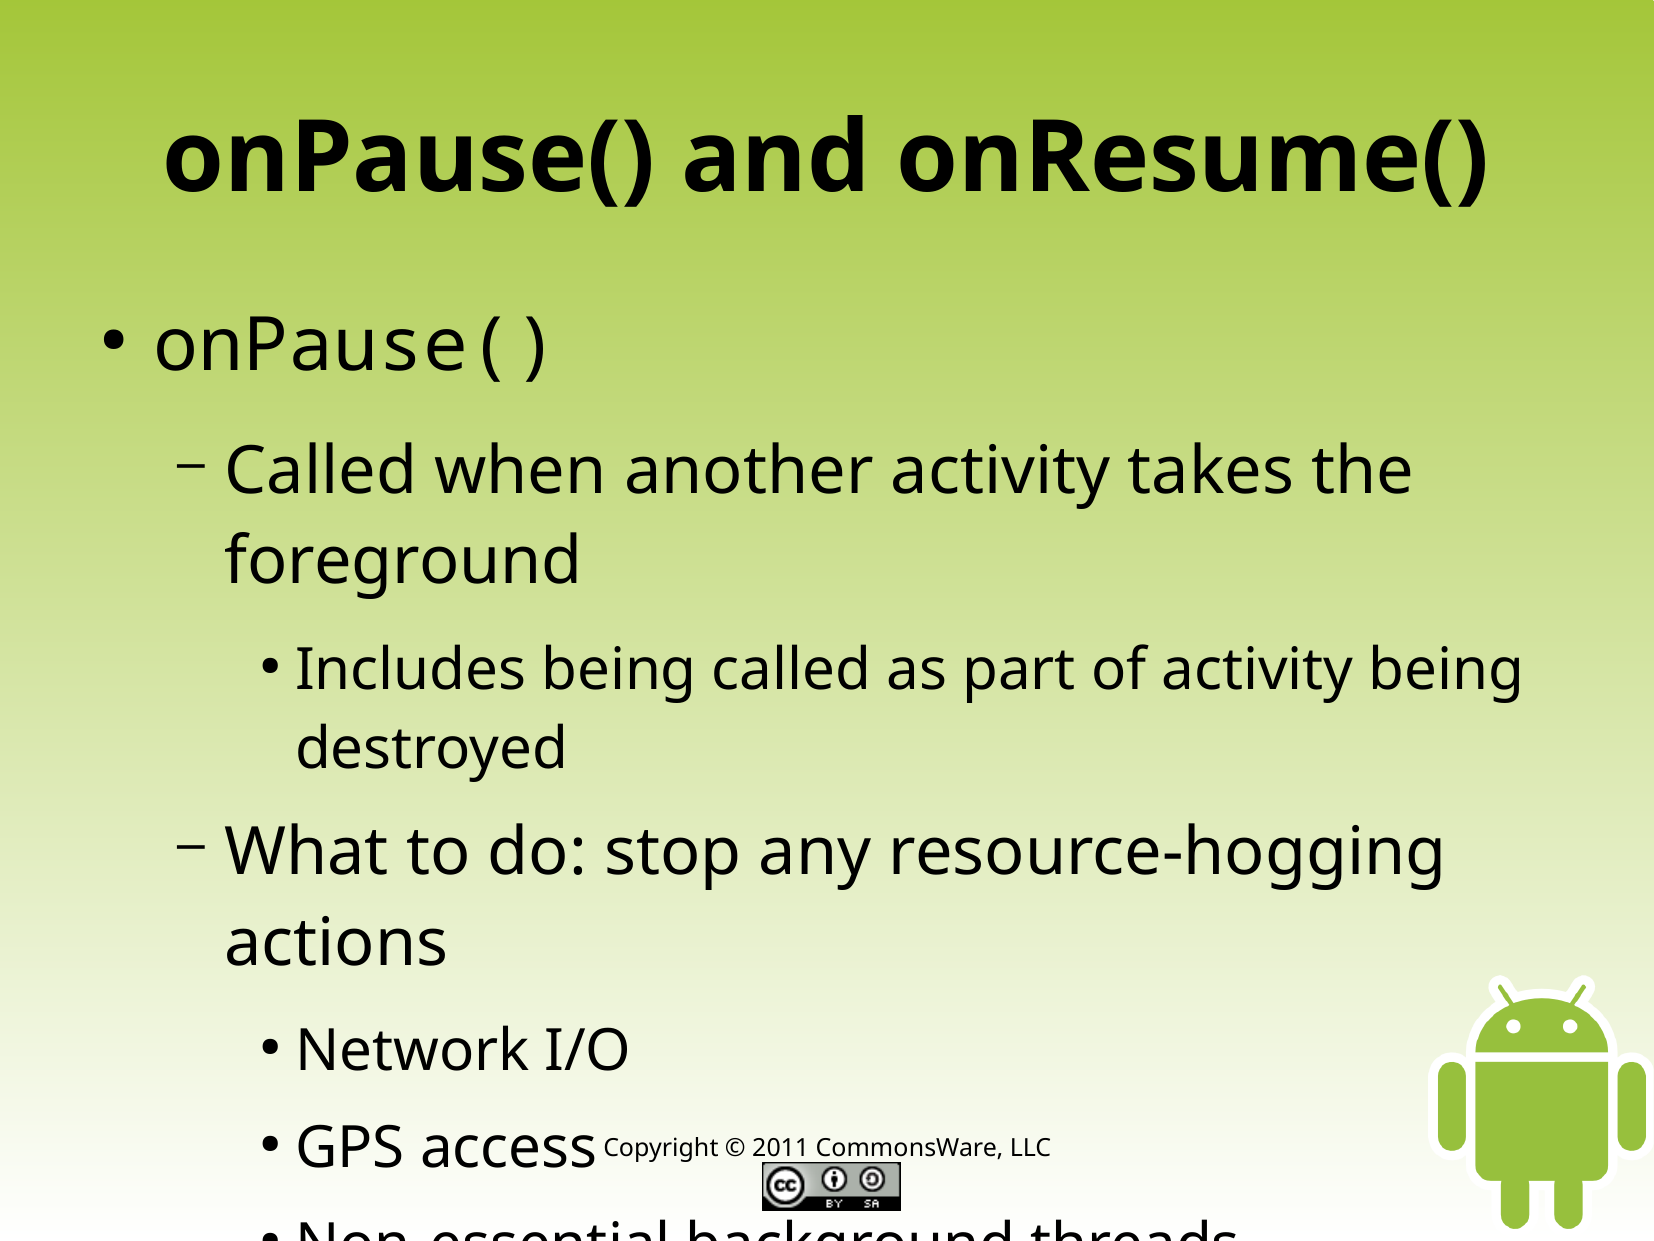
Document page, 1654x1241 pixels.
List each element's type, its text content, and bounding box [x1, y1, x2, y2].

title onPause() and onResume() [82, 49, 1571, 257]
picture [1428, 975, 1654, 1238]
picture [762, 1162, 901, 1211]
list onPause() Called when another activity takes the foreground Includes being called as part of activity being destroyed What to do: stop any resource-hogging actions Network I/O GPS access Non-essential background threads [82, 290, 1571, 1109]
